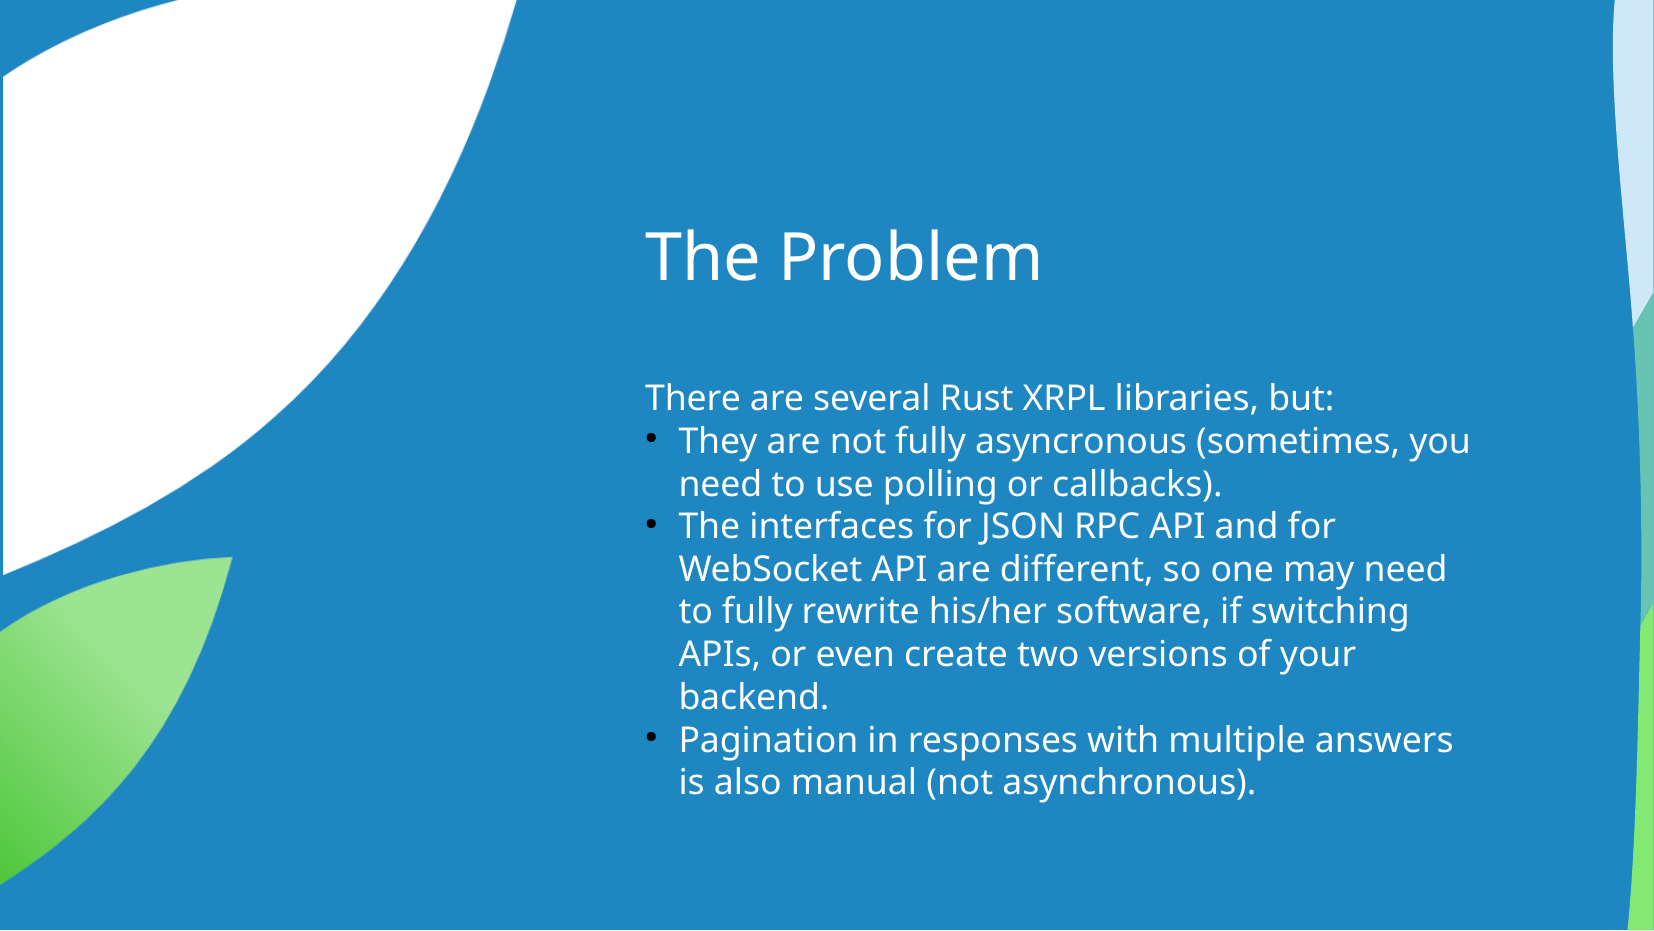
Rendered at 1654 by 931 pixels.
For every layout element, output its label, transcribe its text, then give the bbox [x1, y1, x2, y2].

picture [0, 0, 517, 885]
text_box The Problem [644, 213, 1560, 294]
text_box There are several Rust XRPL libraries, but: They are not fully asyncronous (sometimes, you need to use polling or callbacks). The interfaces for JSON RPC API and for WebSocket API are different, so one may need to fully rewrite his/her software, if switching APIs, or even create two versions of your backend. Pagination in responses with multiple answers is also manual (not asynchronous). [644, 374, 1485, 803]
